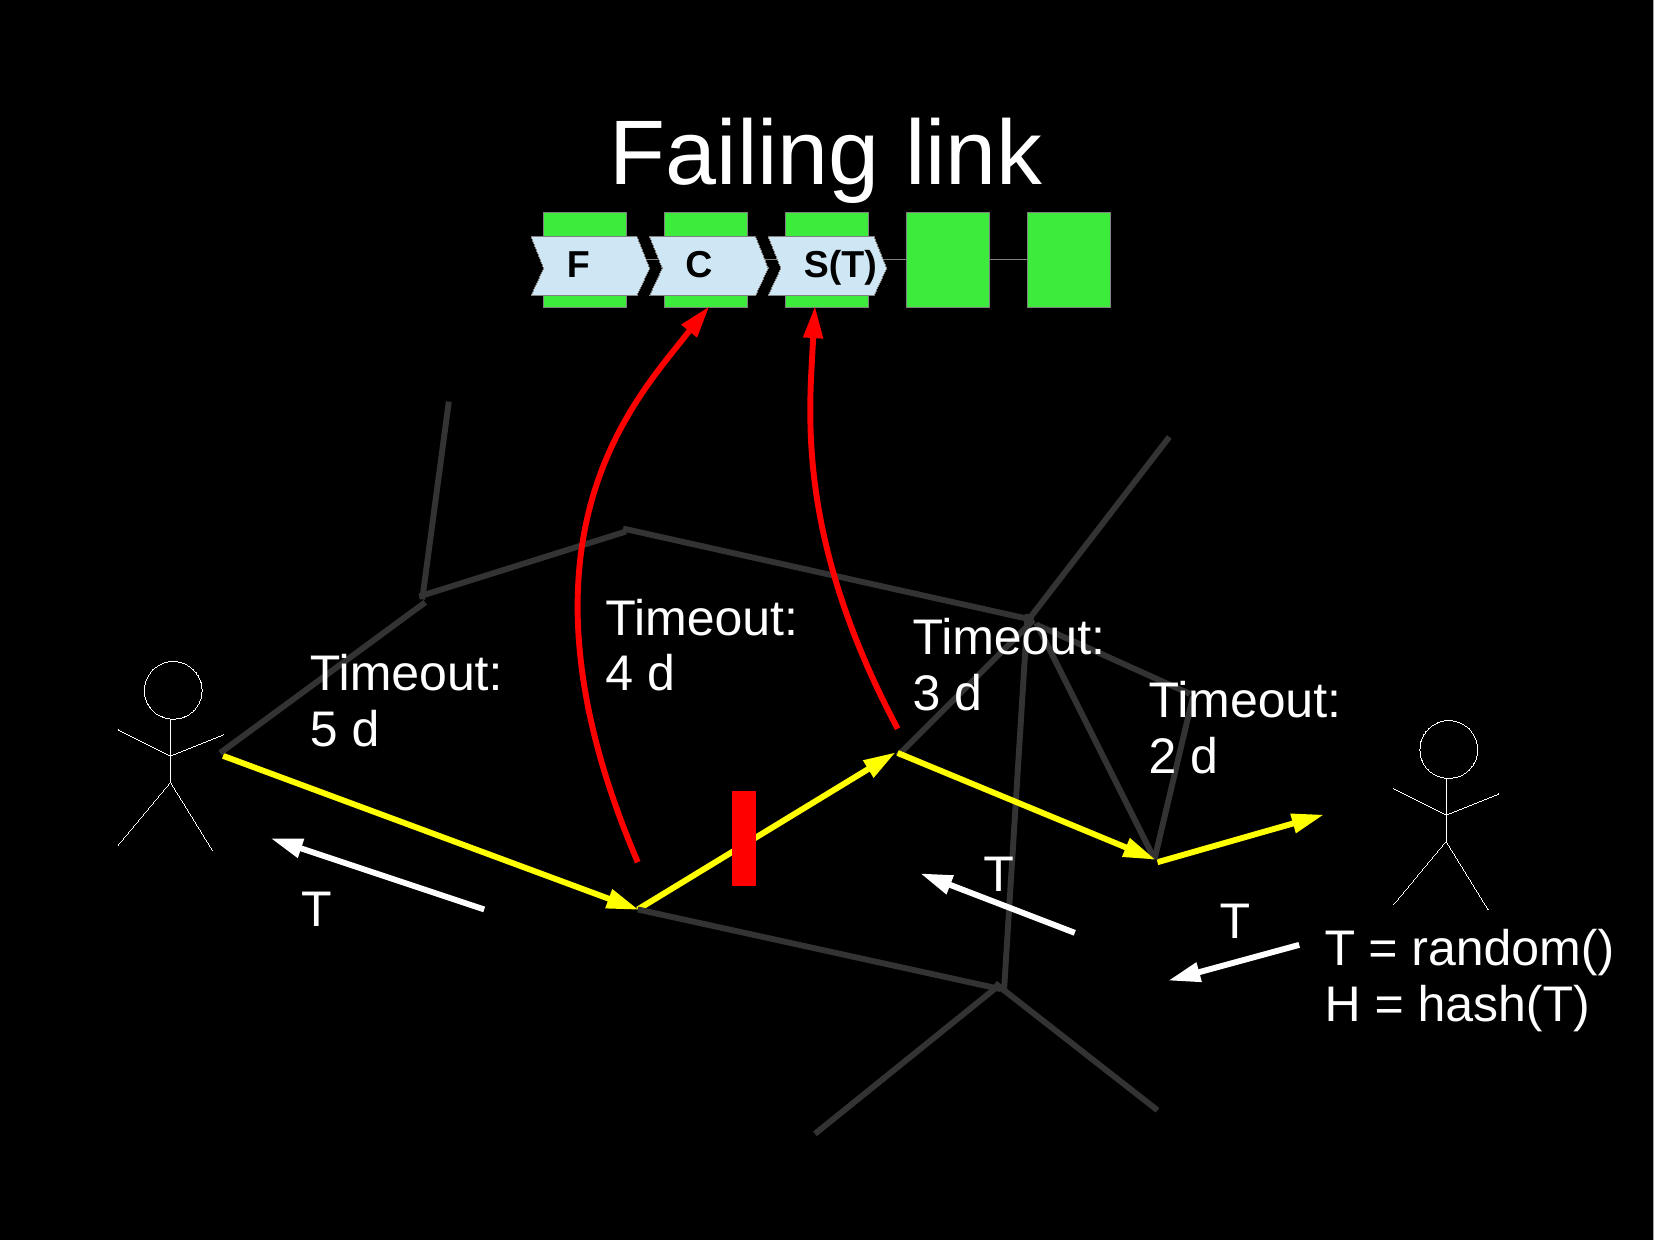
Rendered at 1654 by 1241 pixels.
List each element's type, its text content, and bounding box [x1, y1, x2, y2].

text_box T [286, 874, 356, 945]
text_box Timeout: 5 d [295, 637, 532, 765]
text_box T [968, 838, 1075, 909]
text_box Timeout: 2 d [1133, 665, 1371, 792]
text_box T [1204, 885, 1300, 981]
text_box S(T) [768, 236, 887, 296]
text_box [785, 212, 869, 236]
text_box [543, 296, 627, 308]
text_box [906, 212, 990, 308]
text_box T = random() H = hash(T) [1309, 913, 1630, 1040]
text_box [1027, 212, 1111, 308]
text_box Timeout: 3 d [897, 602, 1134, 729]
text_box [664, 212, 748, 236]
text_box [664, 296, 748, 308]
title Failing link [82, 49, 1571, 257]
text_box Timeout: 4 d [590, 582, 827, 709]
text_box F [531, 236, 650, 296]
text_box [543, 212, 627, 236]
text_box C [649, 236, 769, 296]
text_box [785, 296, 869, 308]
